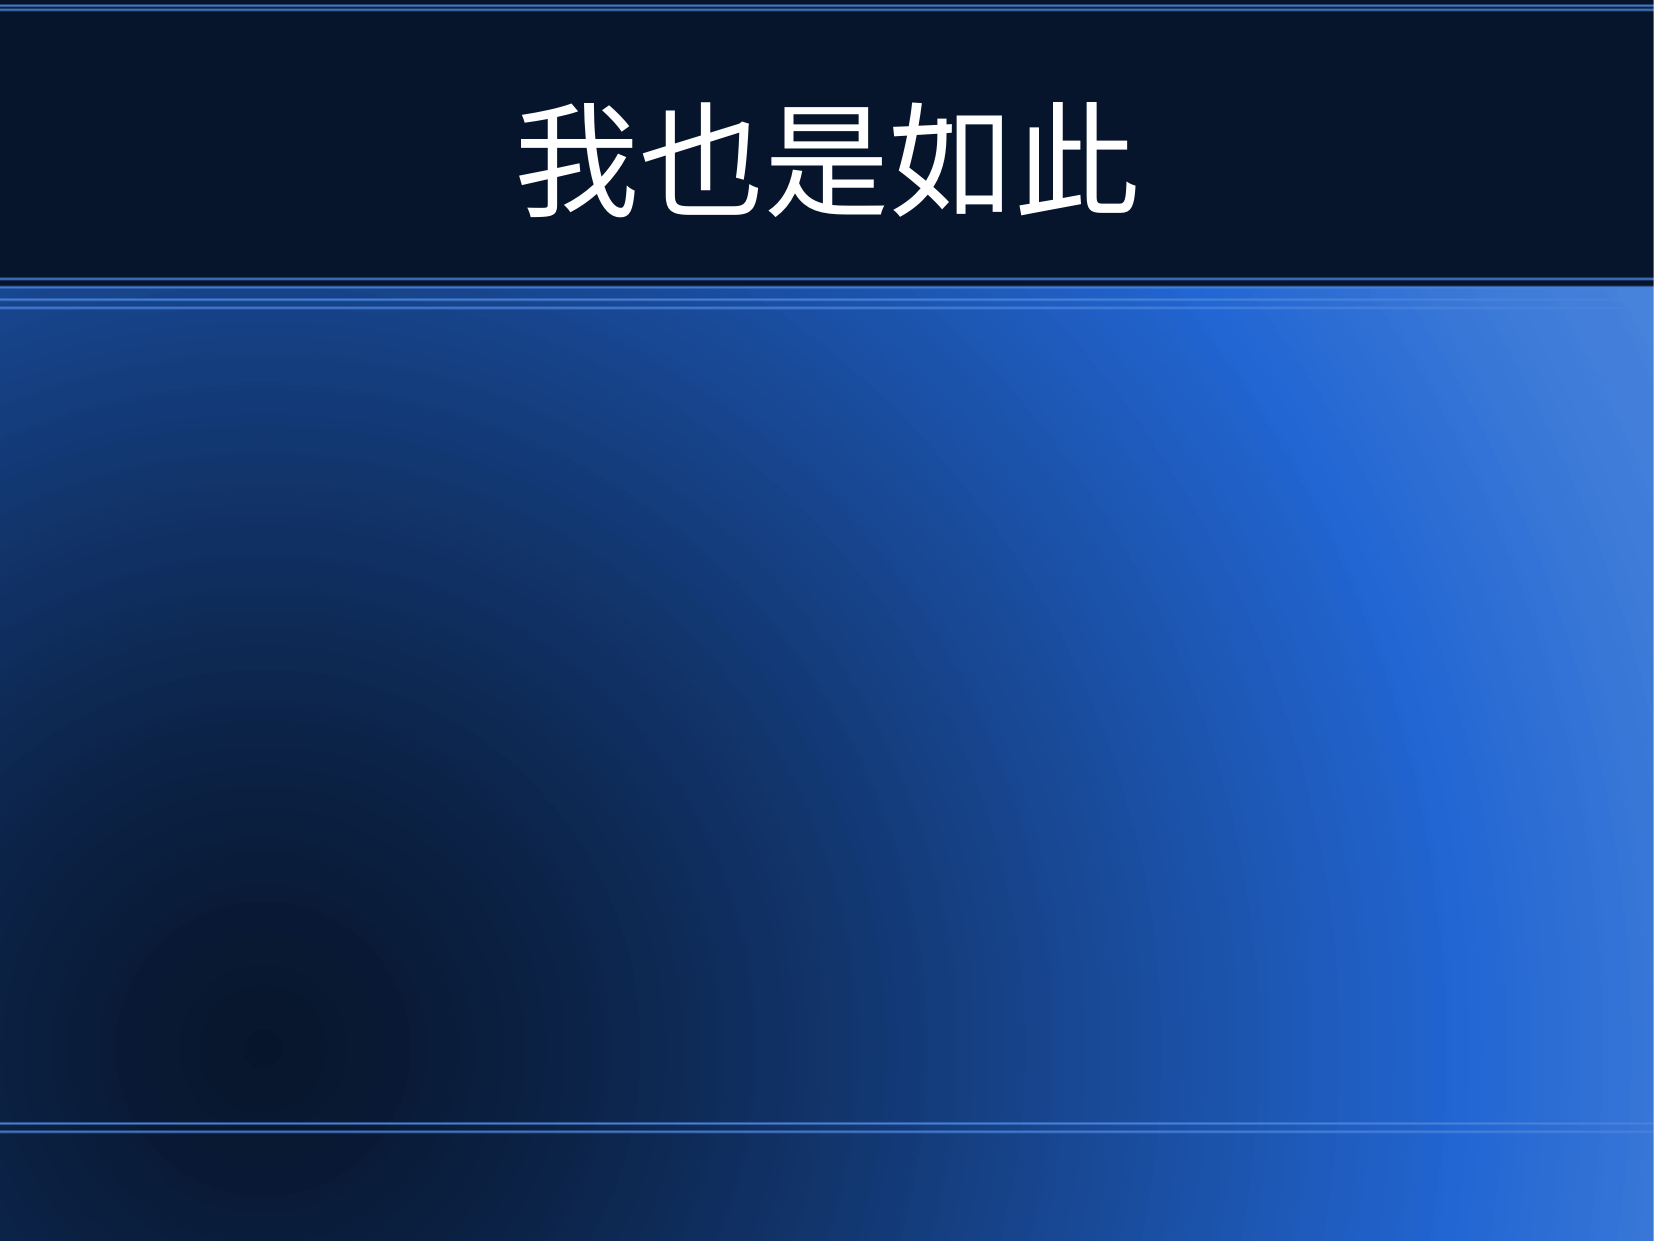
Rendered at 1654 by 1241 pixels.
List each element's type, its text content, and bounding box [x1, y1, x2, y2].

title 我也是如此 [82, 49, 1571, 257]
picture [0, 0, 1654, 1241]
